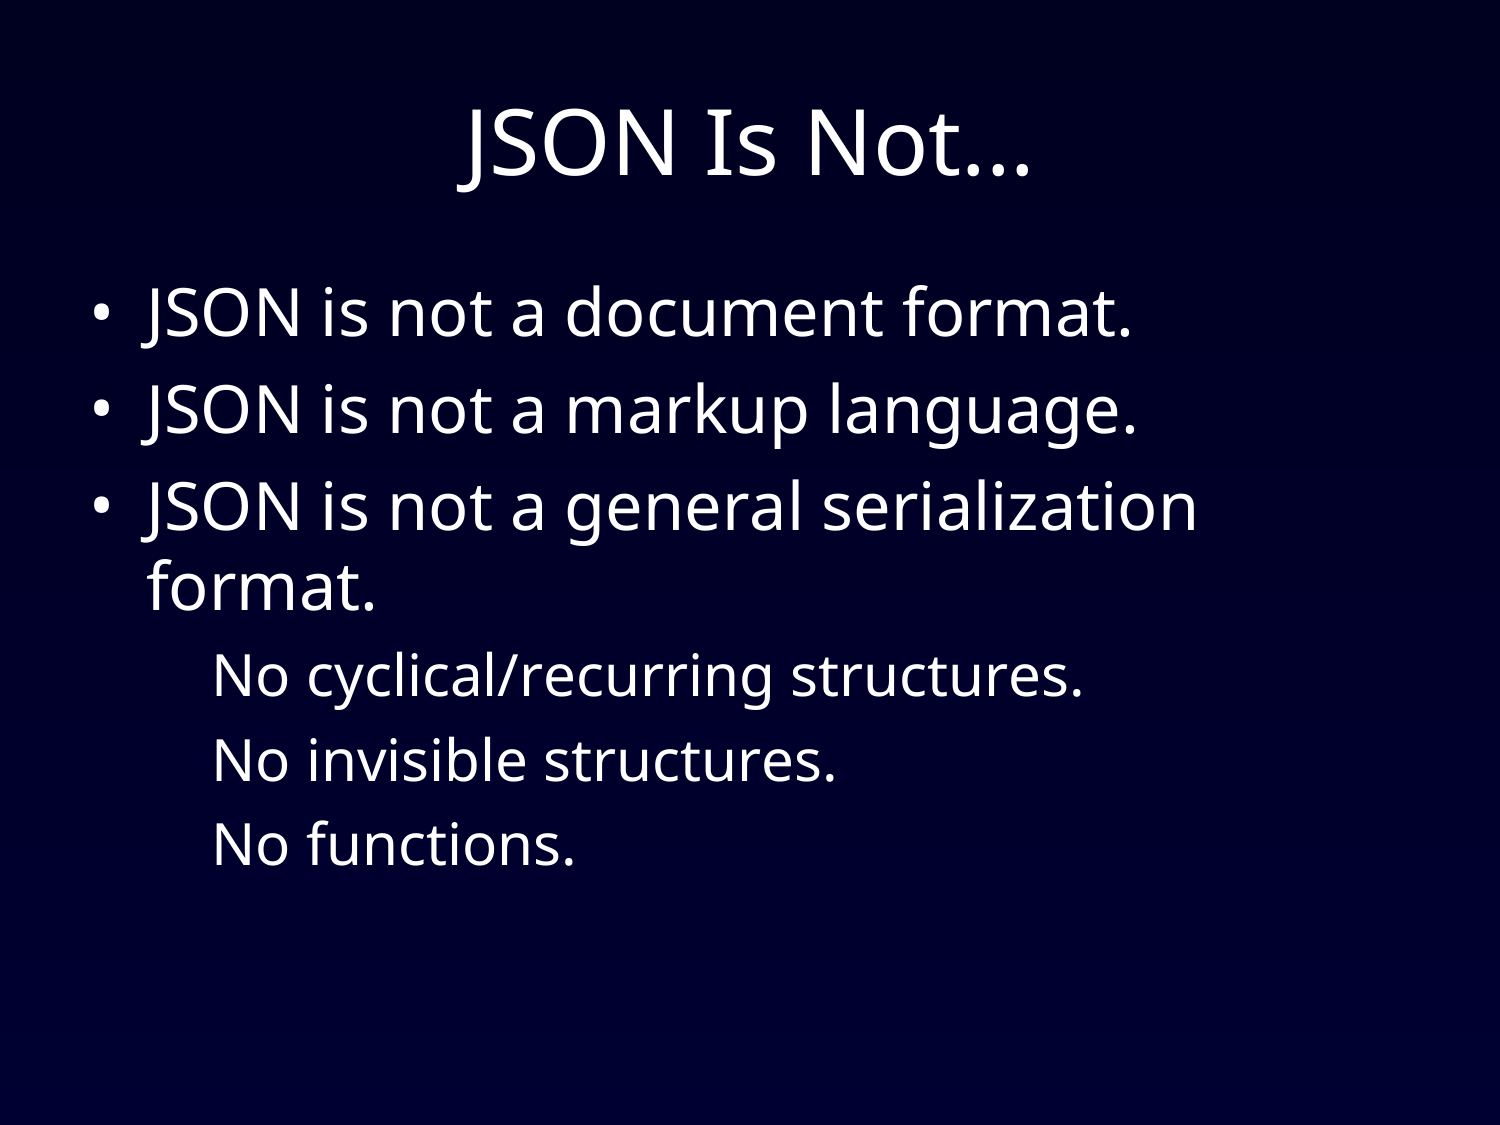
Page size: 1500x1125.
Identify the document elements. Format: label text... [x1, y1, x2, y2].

title JSON Is Not... [75, 45, 1426, 233]
list JSON is not a document format. JSON is not a markup language. JSON is not a general serialization format. No cyclical/recurring structures. No invisible structures. No functions. [75, 262, 1426, 1101]
